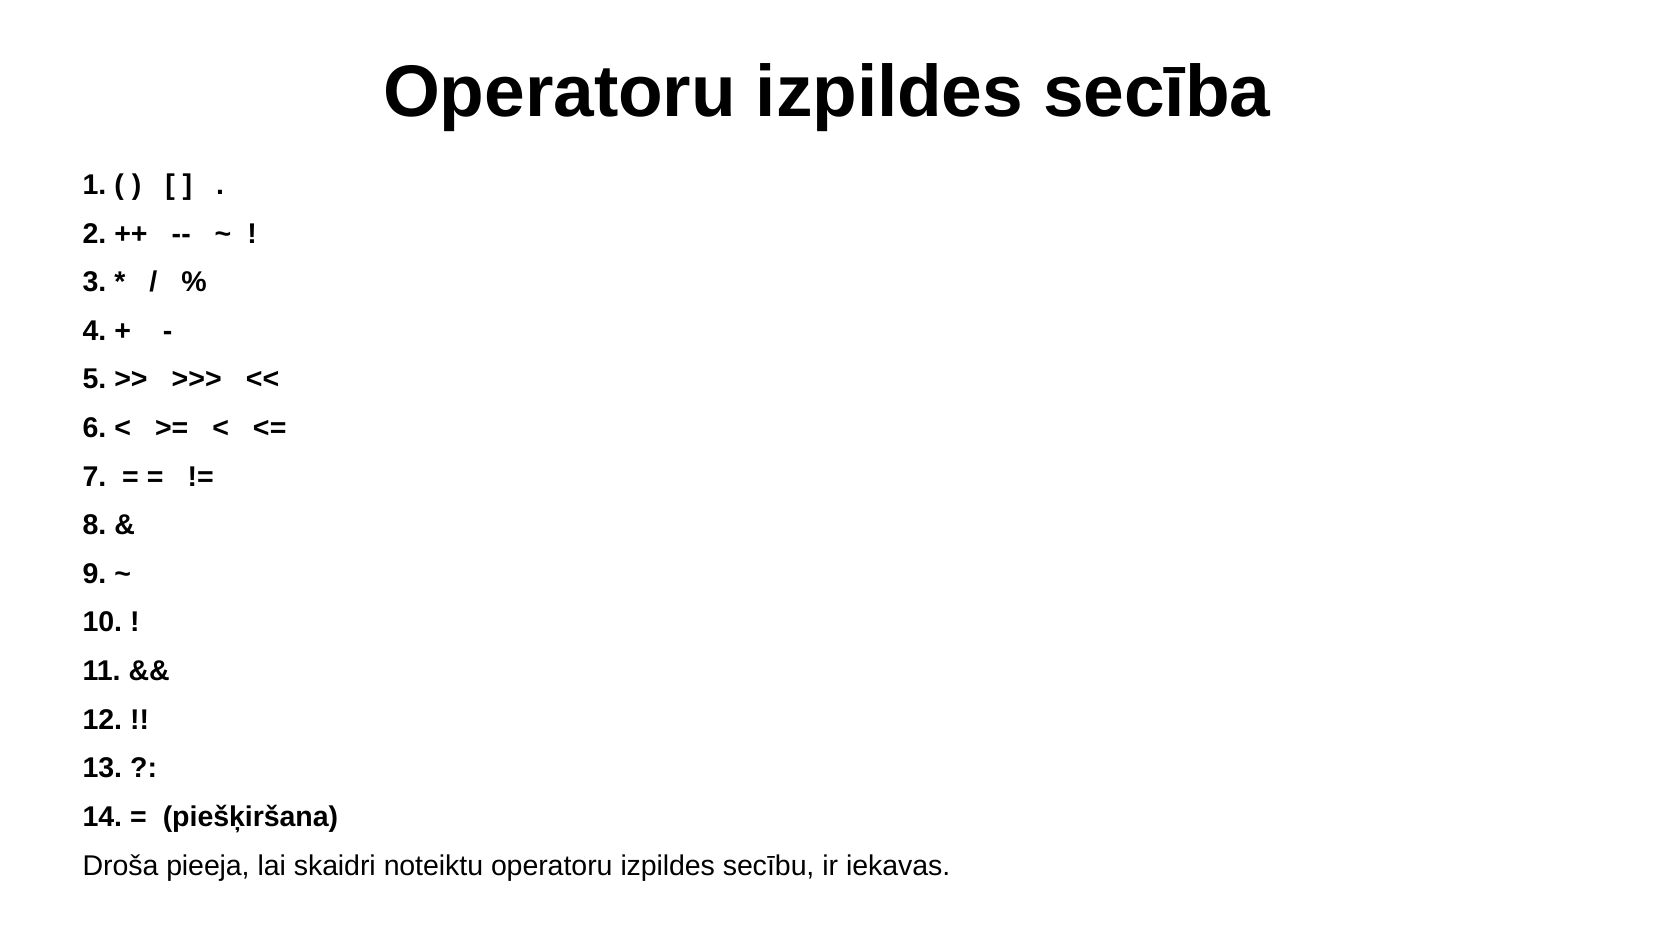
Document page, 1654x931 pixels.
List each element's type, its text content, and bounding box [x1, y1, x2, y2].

title Operatoru izpildes secība [82, 37, 1571, 147]
list 1. ( ) [ ] . 2. ++ -- ~ ! 3. * / % 4. + - 5. >> >>> << 6. < >= < <= 7. = = != 8. & 9. ~ 10. ! 11. && 12. !! 13. ?: 14. = (piešķiršana) Droša pieeja, lai skaidri noteiktu operatoru izpildes secību, ir iekavas. [82, 168, 1538, 889]
